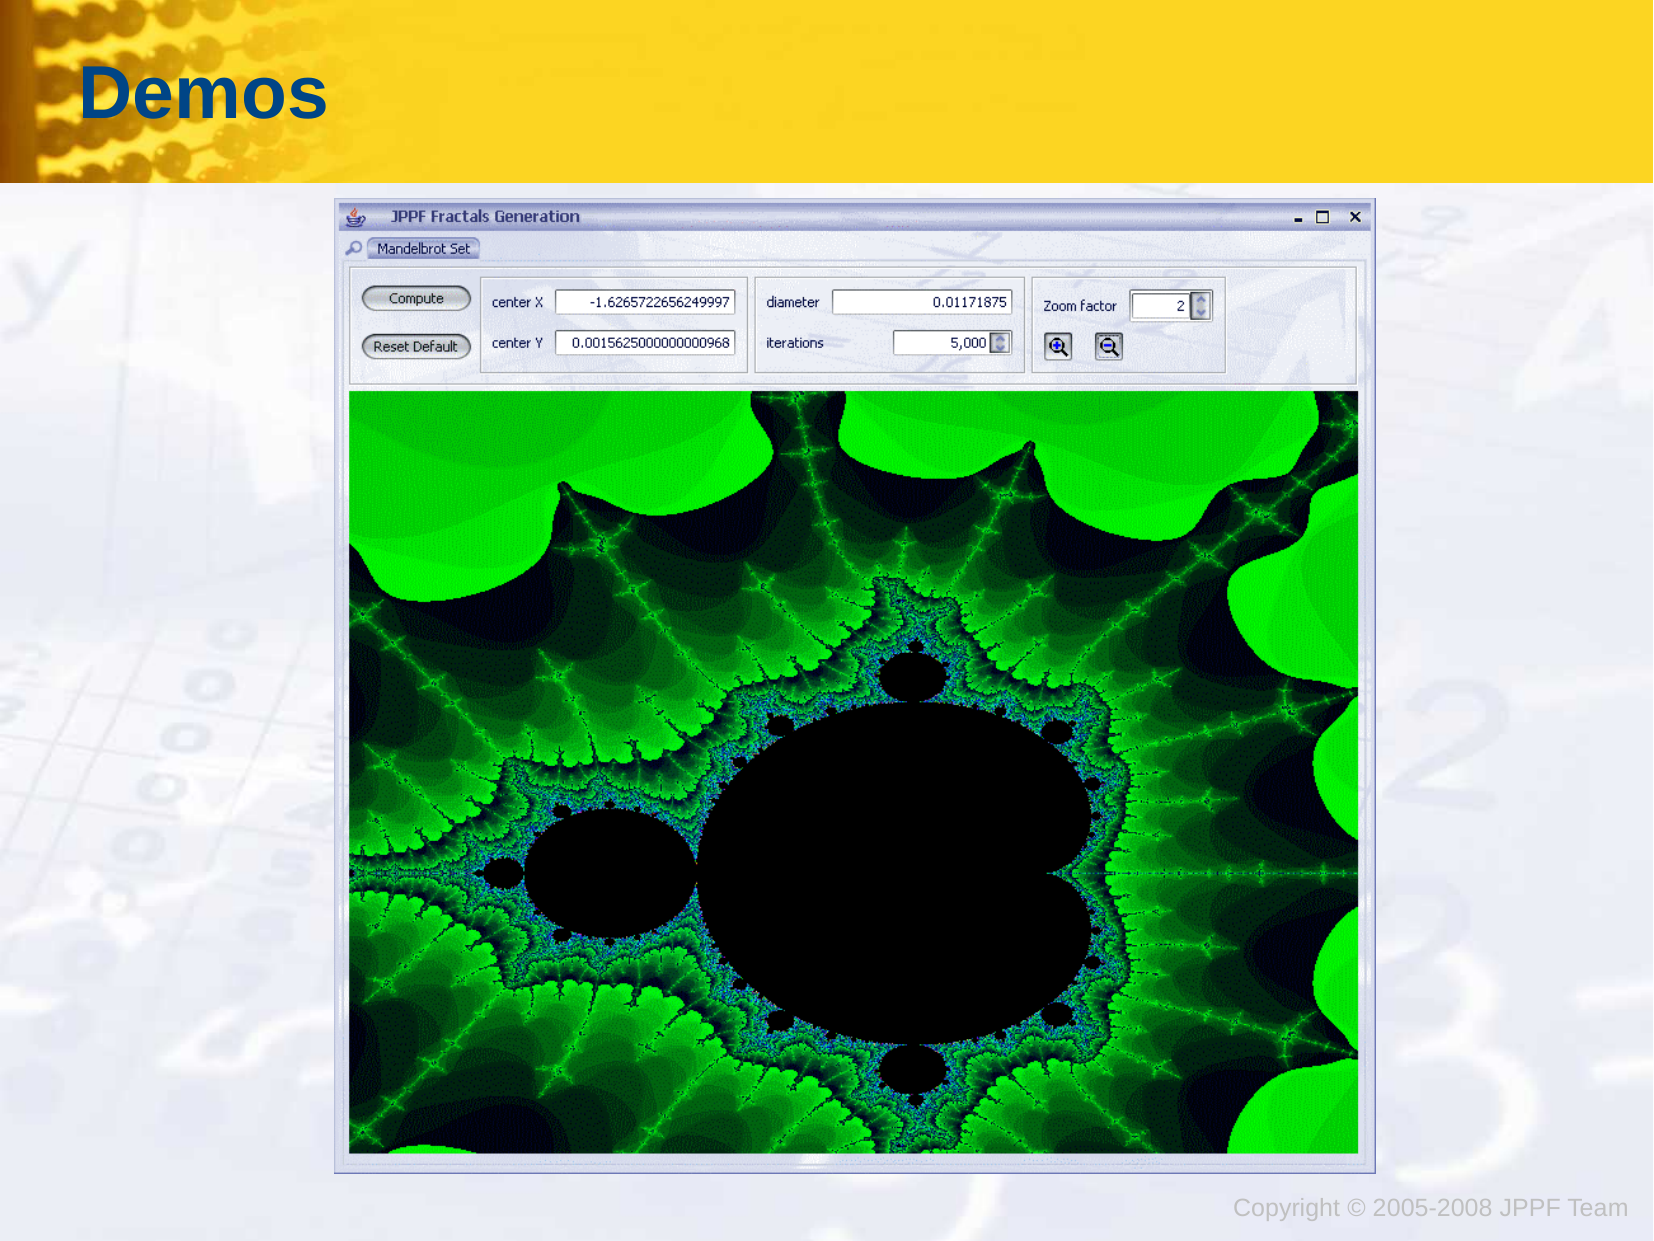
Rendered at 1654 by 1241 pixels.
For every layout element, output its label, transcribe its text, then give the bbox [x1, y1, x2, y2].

picture [0, 0, 1654, 1241]
title Demos [78, 25, 1567, 161]
